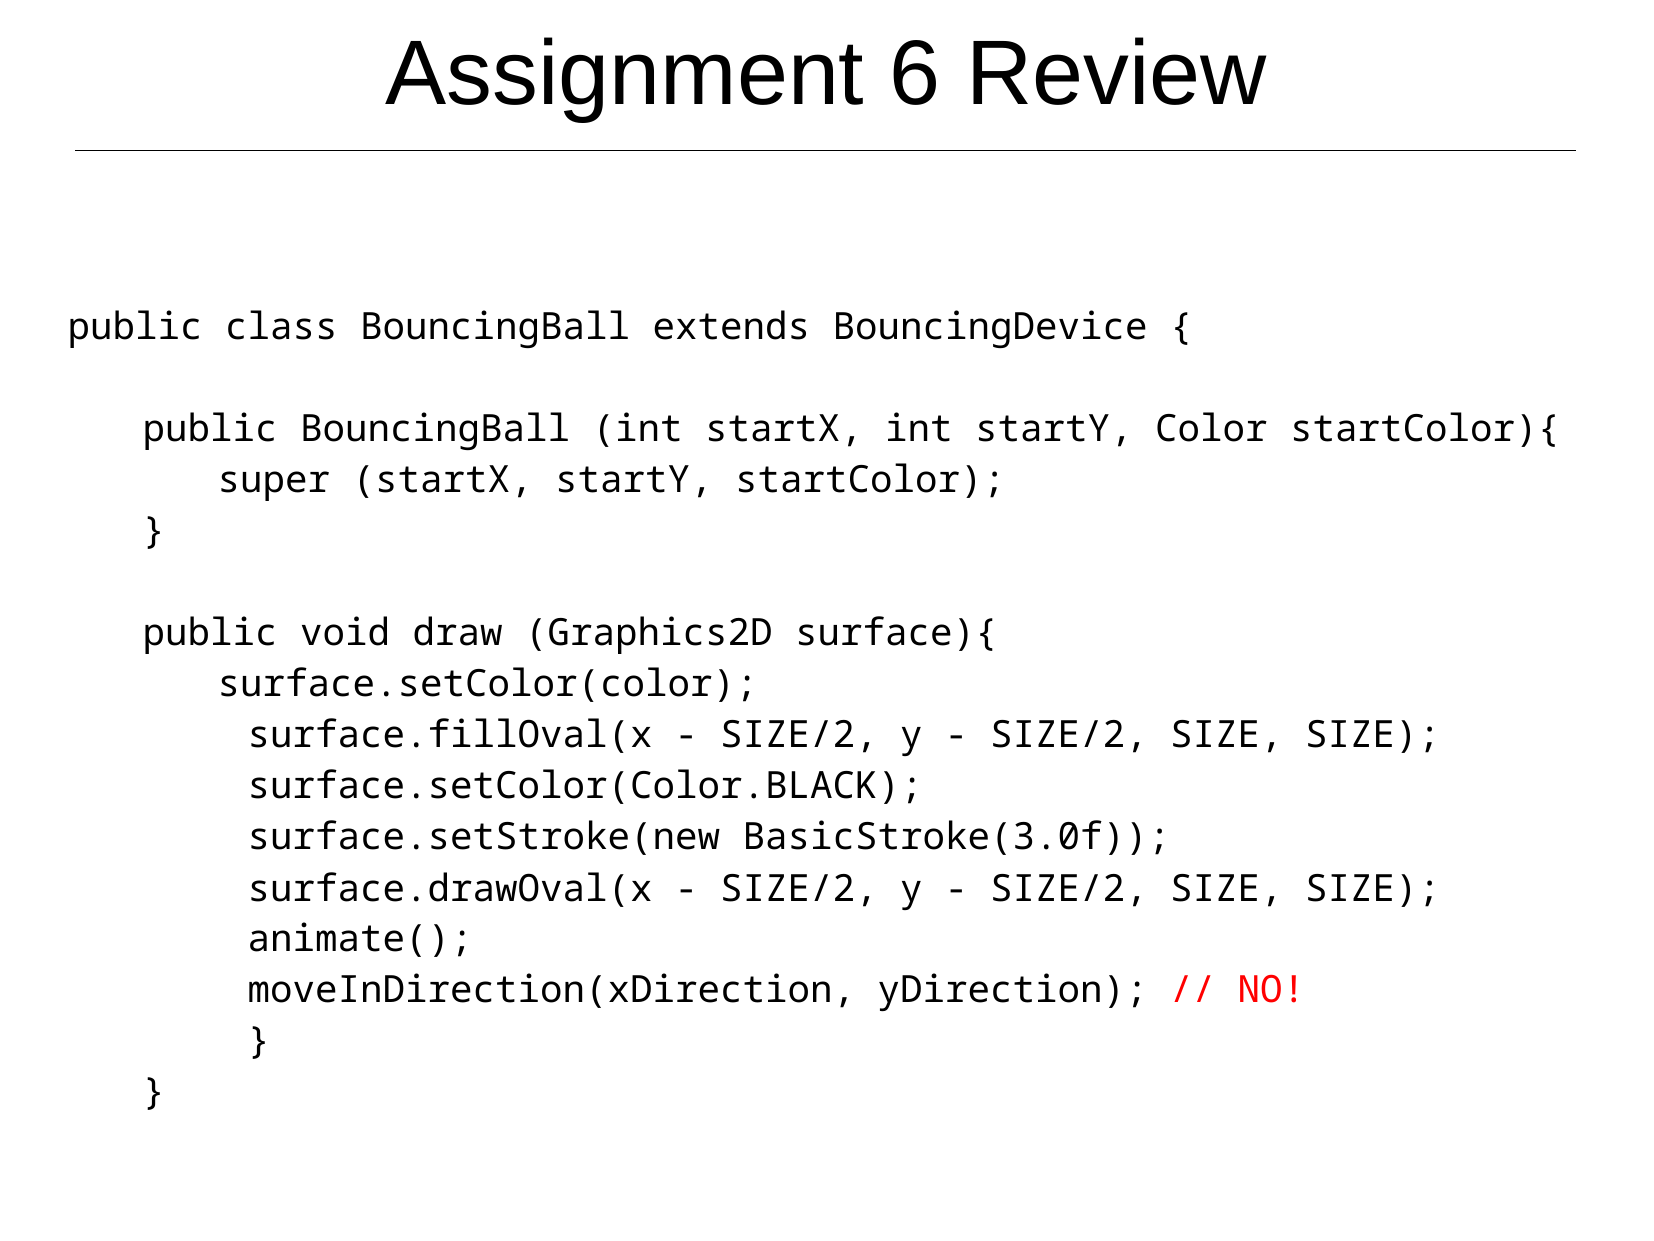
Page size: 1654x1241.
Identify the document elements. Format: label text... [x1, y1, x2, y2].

title Assignment 6 Review [82, 3, 1571, 143]
text_box public class BouncingBall extends BouncingDevice { public BouncingBall (int startX, int startY, Color startColor){ super (startX, startY, startColor); } public void draw (Graphics2D surface){ surface.setColor(color); surface.fillOval(x - SIZE/2, y - SIZE/2, SIZE, SIZE); surface.setColor(Color.BLACK); surface.setStroke(new BasicStroke(3.0f)); surface.drawOval(x - SIZE/2, y - SIZE/2, SIZE, SIZE); animate(); moveInDirection(xDirection, yDirection); // NO! } } [52, 292, 1576, 1051]
